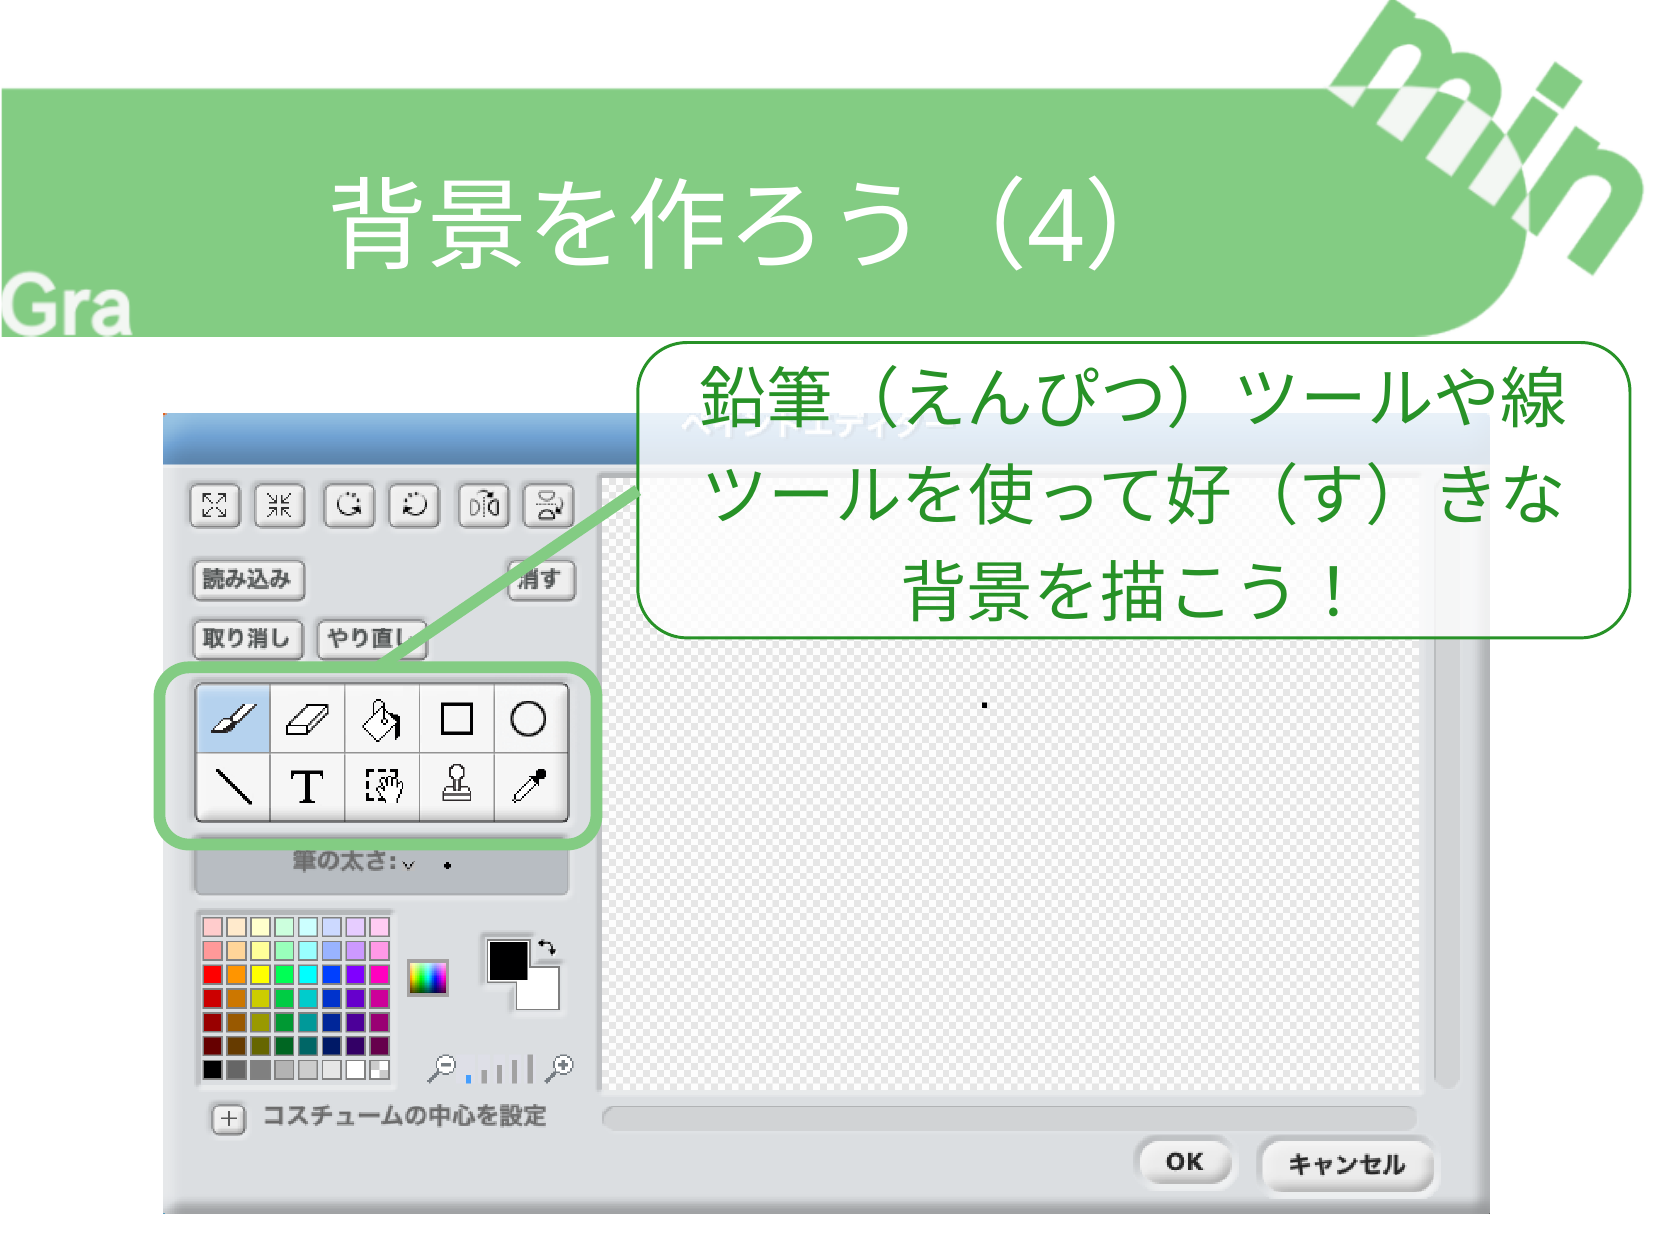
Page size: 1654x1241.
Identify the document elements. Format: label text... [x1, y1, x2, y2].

picture [1, 0, 1654, 337]
text_box 鉛筆（えんぴつ）ツールや線ツールを使って好（す）きな背景を描こう！ [637, 342, 1630, 638]
title 背景を作ろう（4） [11, 134, 1501, 303]
picture [166, 674, 590, 838]
picture [163, 413, 637, 671]
picture [163, 499, 1490, 1214]
